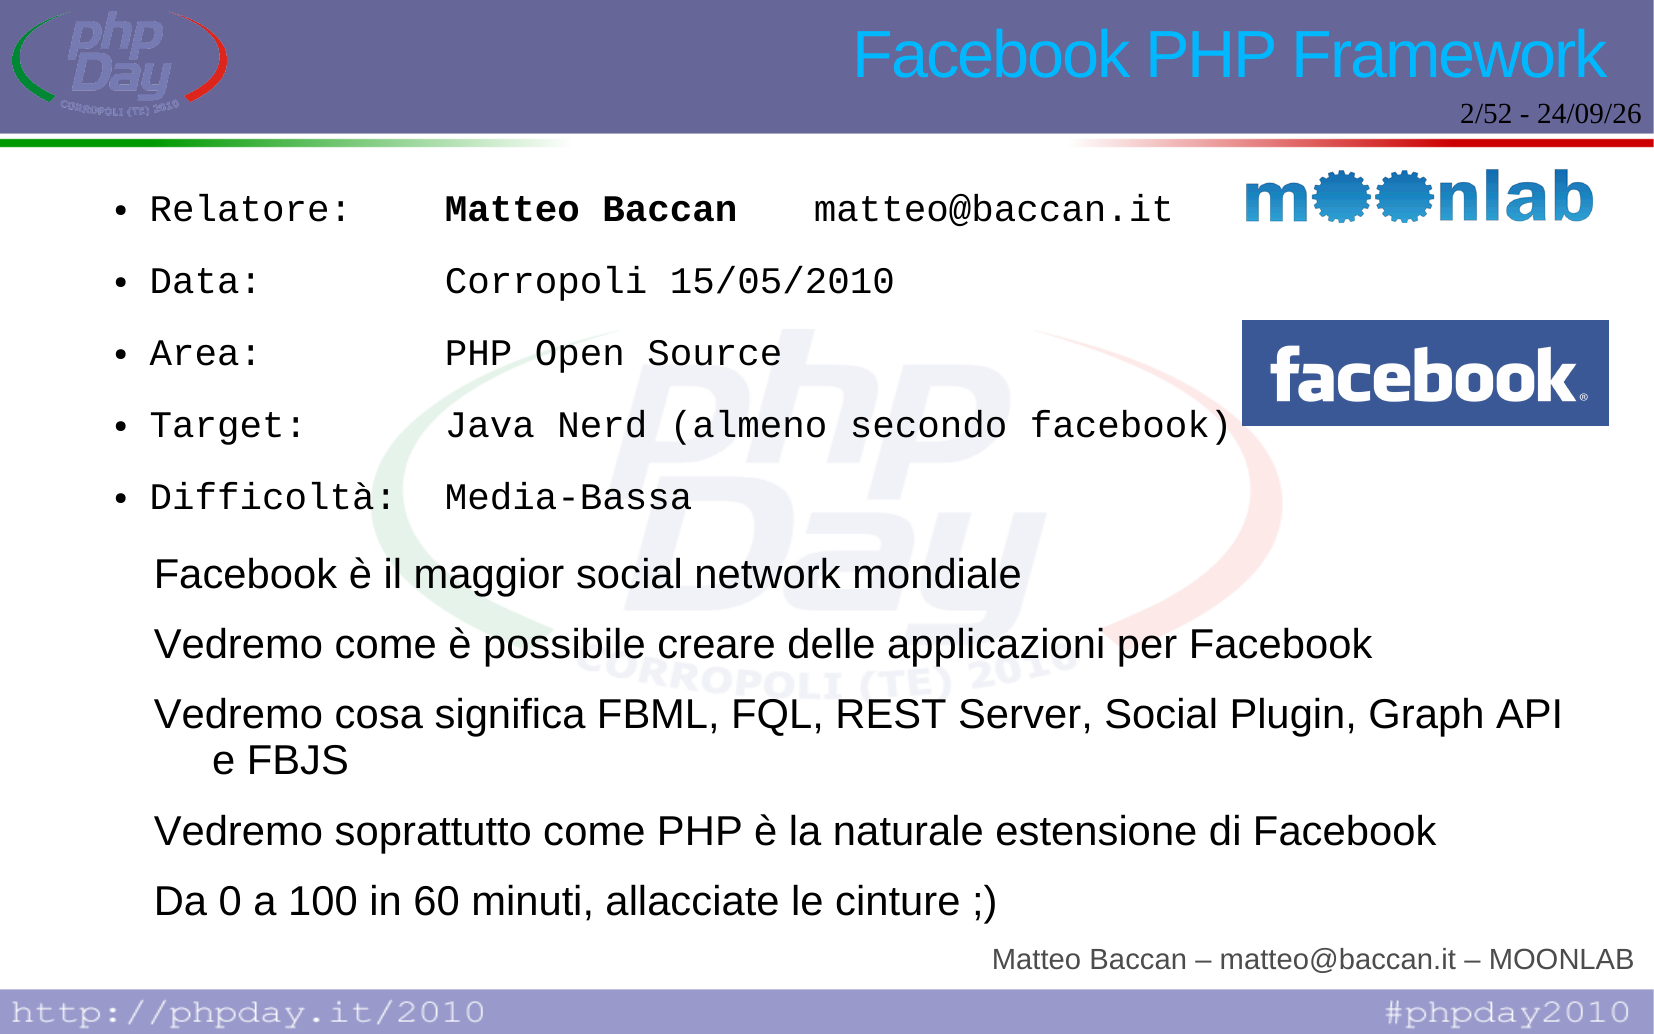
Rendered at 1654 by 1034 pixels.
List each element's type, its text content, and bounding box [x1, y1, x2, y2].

list Relatore: Matteo Baccan matteo@baccan.it Data: Corropoli 15/05/2010 Area: PHP Open Source Target: Java Nerd (almeno secondo facebook) Difficoltà: Media-Bassa Facebook è il maggior social network mondiale Vedremo come è possibile creare delle applicazioni per Facebook Vedremo cosa significa FBML, FQL, REST Server, Social Plugin, Graph API e FBJS Vedremo soprattutto come PHP è la naturale estensione di Facebook Da 0 a 100 in 60 minuti, allacciate le cinture ;) [78, 190, 1567, 942]
picture [0, 0, 1654, 1034]
title Facebook PHP Framework [132, 5, 1609, 103]
